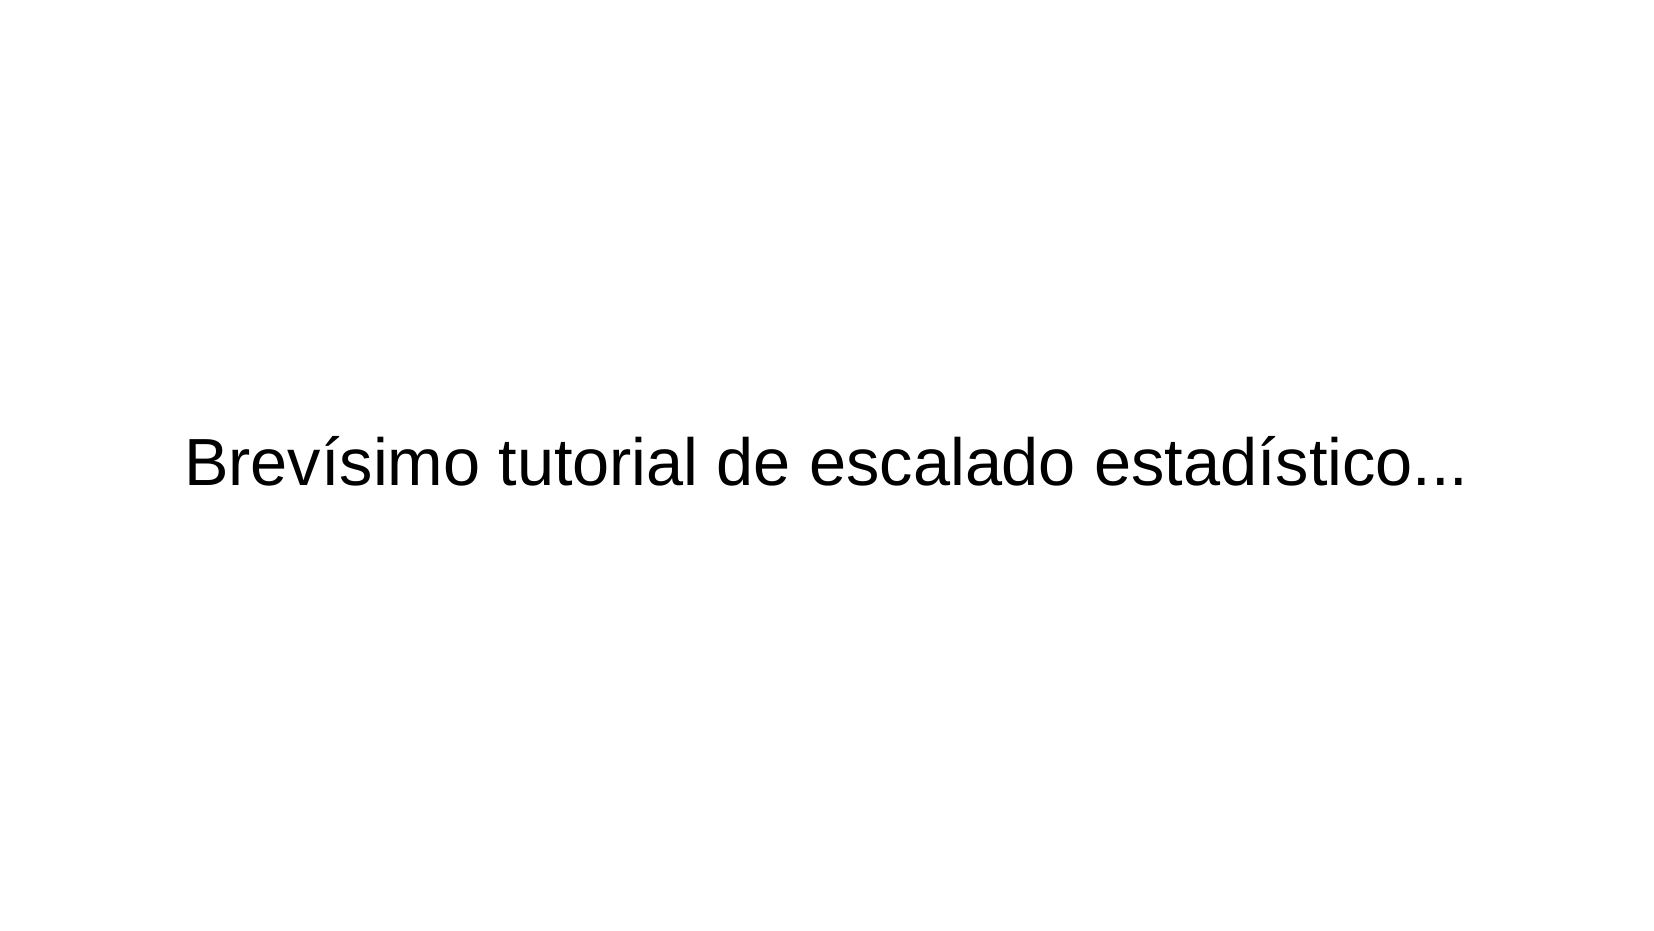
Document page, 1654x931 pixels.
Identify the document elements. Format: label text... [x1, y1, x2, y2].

text_box Brevísimo tutorial de escalado estadístico... [82, 102, 1571, 822]
